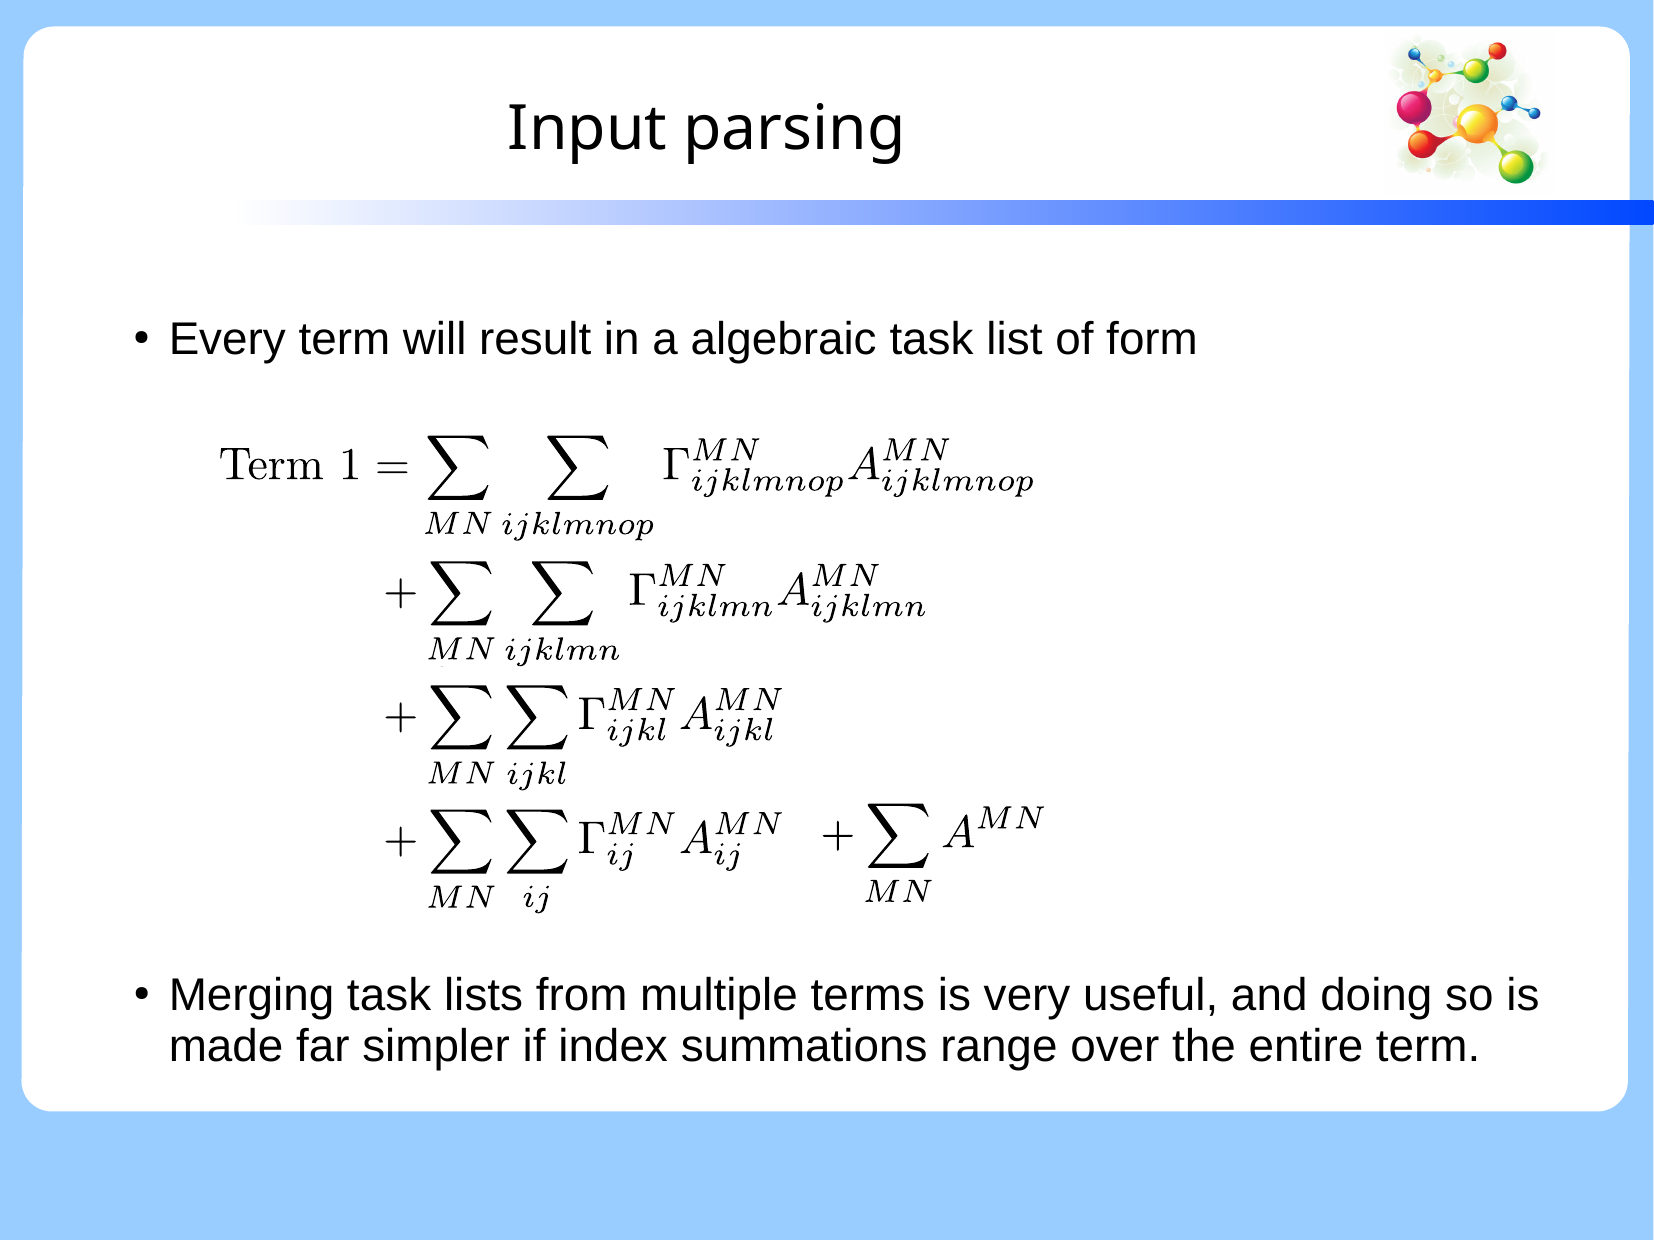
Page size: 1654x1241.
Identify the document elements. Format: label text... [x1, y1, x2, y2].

text_box [382, 680, 784, 791]
text_box [218, 431, 1034, 541]
title Input parsing [82, 49, 1332, 201]
text_box Merging task lists from multiple terms is very useful, and doing so is made far simpler if index summations range over the entire term. [118, 961, 1592, 1079]
text_box [382, 804, 784, 914]
text_box [819, 799, 1046, 902]
text_box Every term will result in a algebraic task list of form [118, 305, 1592, 731]
text_box [382, 556, 927, 667]
picture [1382, 29, 1556, 195]
